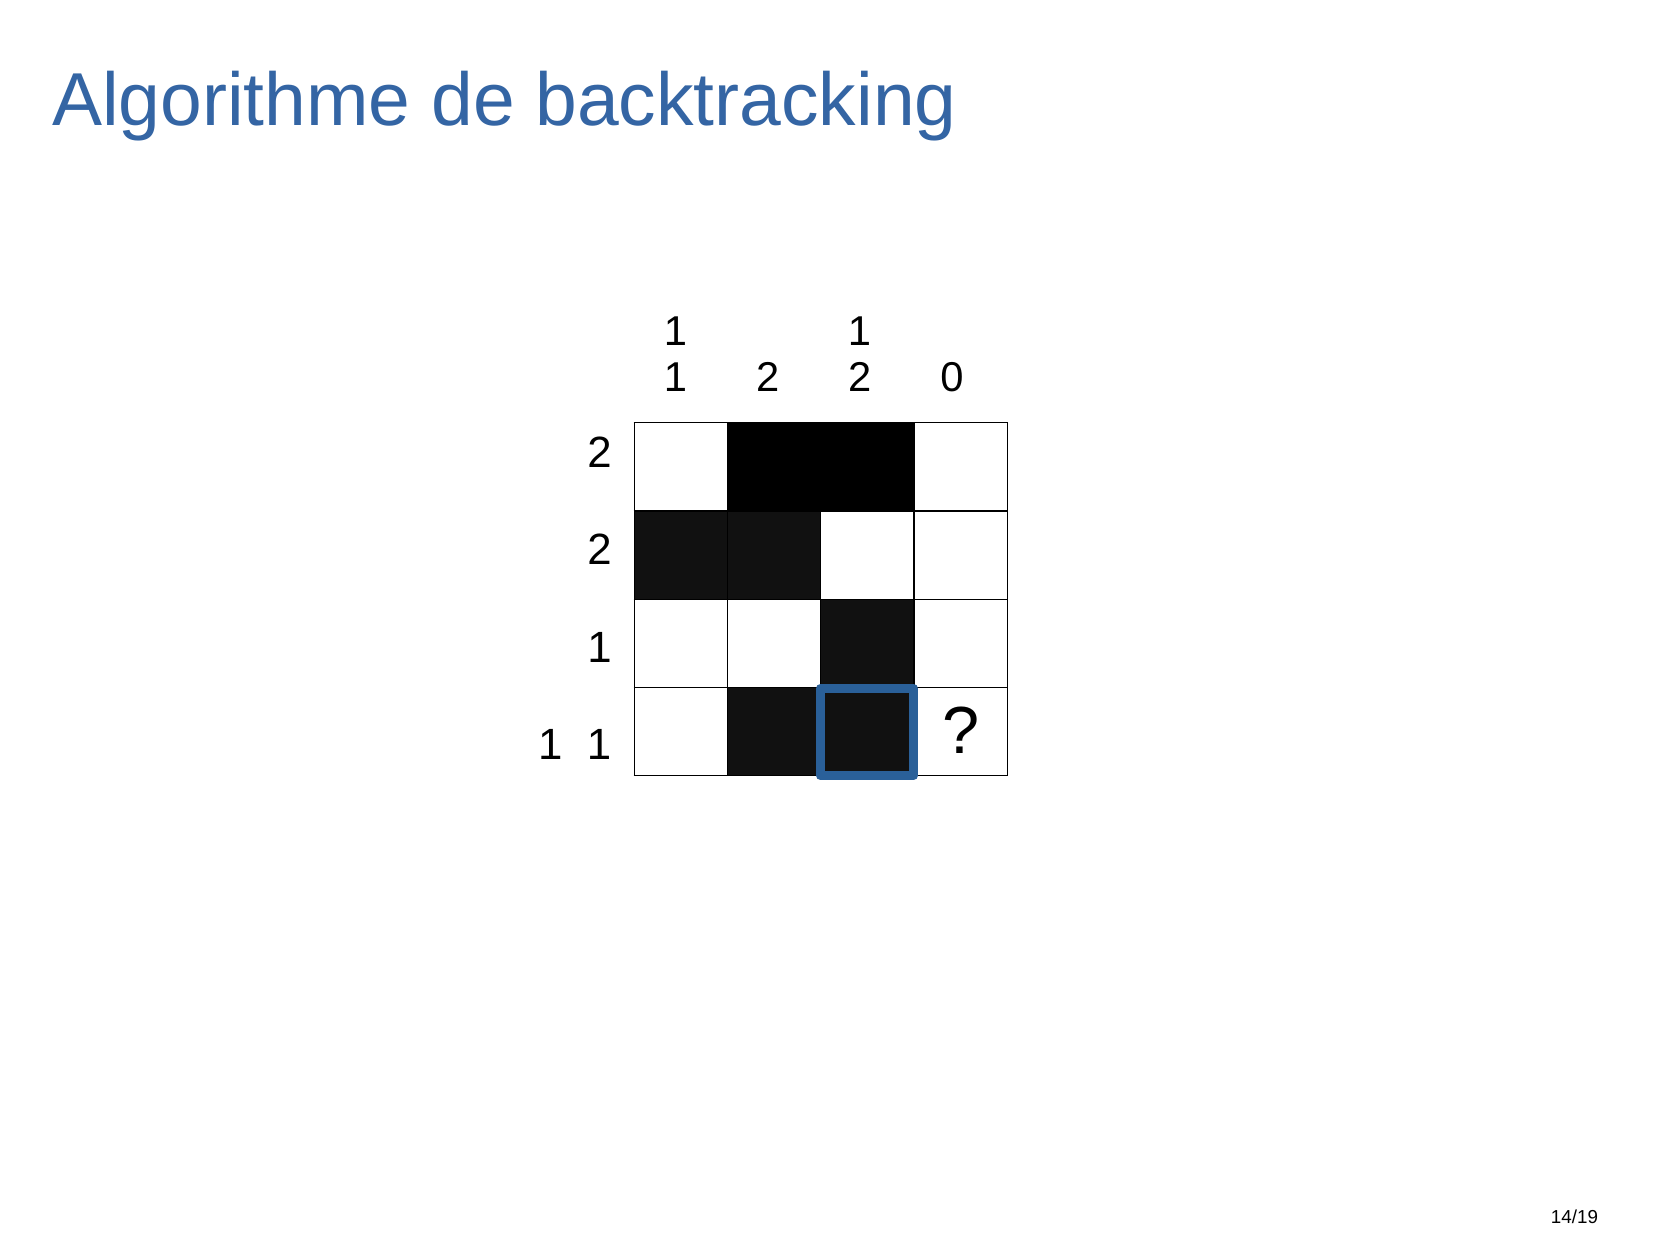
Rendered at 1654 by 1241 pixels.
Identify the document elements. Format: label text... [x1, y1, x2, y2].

table_cell [915, 512, 1007, 599]
table_header [635, 423, 727, 510]
text_box Algorithme de backtracking [37, 50, 976, 151]
table_header [821, 423, 913, 510]
table_cell [728, 600, 820, 687]
table_cell [635, 512, 727, 599]
table_header [915, 423, 1007, 510]
table_cell [825, 693, 909, 771]
table_cell [728, 688, 816, 775]
text_box 1 1 1 2 2 0 [637, 300, 992, 408]
text_box 14/19 [1536, 1198, 1613, 1235]
text_box 2 2 1 1 1 [523, 420, 633, 826]
table_header [728, 423, 820, 510]
table_cell [915, 600, 1007, 687]
table_cell [728, 512, 820, 599]
table_cell ? [918, 688, 1007, 775]
table_cell [635, 688, 727, 775]
table_cell [821, 600, 913, 684]
table_cell [635, 600, 727, 687]
table_cell [821, 512, 913, 599]
